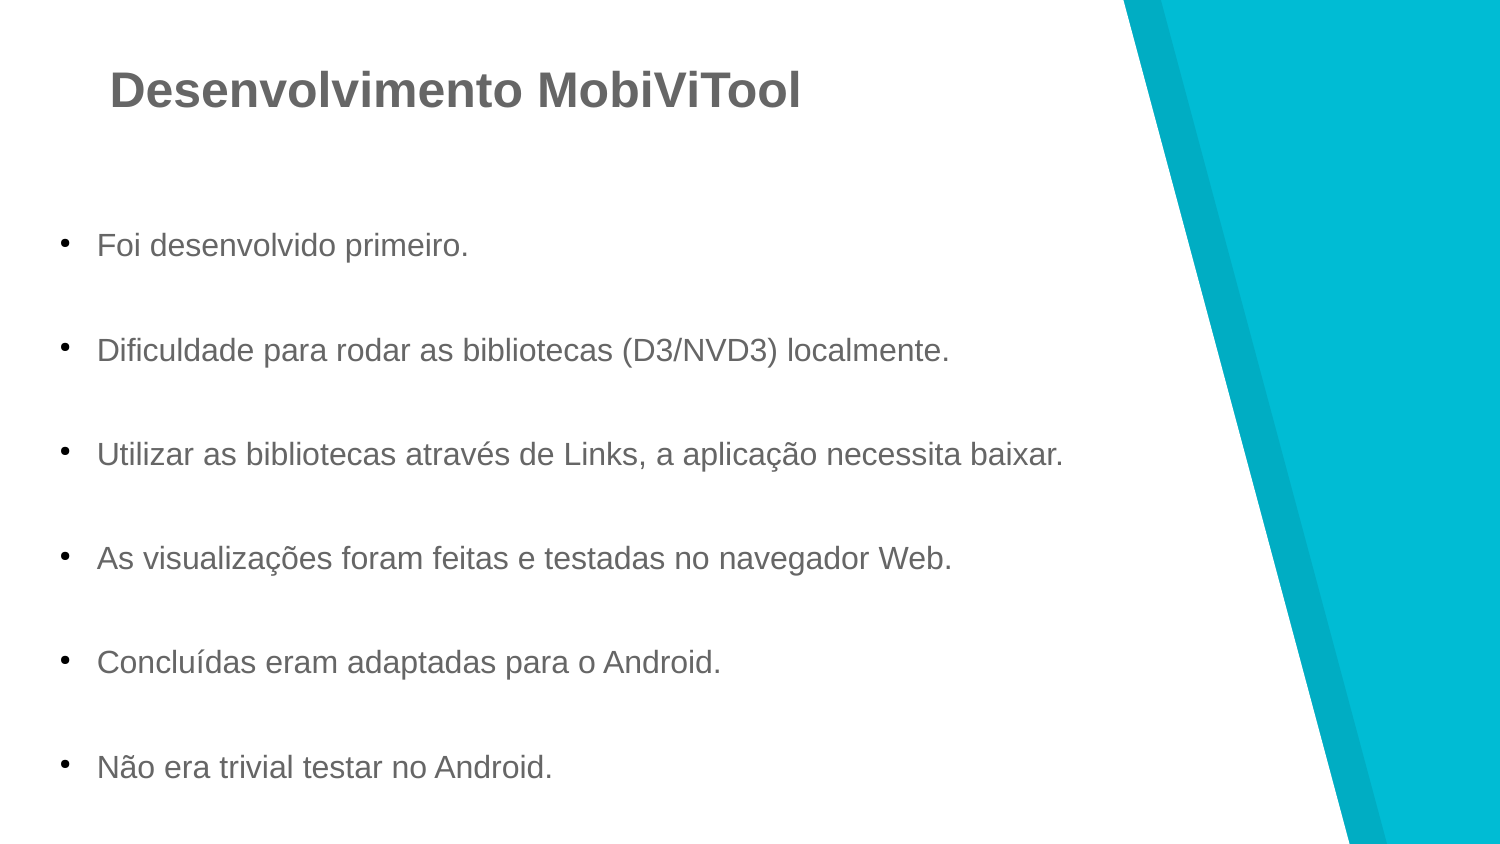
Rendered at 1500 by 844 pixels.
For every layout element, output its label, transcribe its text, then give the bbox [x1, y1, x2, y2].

list Foi desenvolvido primeiro. Dificuldade para rodar as bibliotecas (D3/NVD3) localmente. Utilizar as bibliotecas através de Links, a aplicação necessita baixar. As visualizações foram feitas e testadas no navegador Web. Concluídas eram adaptadas para o Android. Não era trivial testar no Android. [47, 106, 1398, 792]
subtitle Desenvolvimento MobiViTool [94, 42, 1394, 106]
